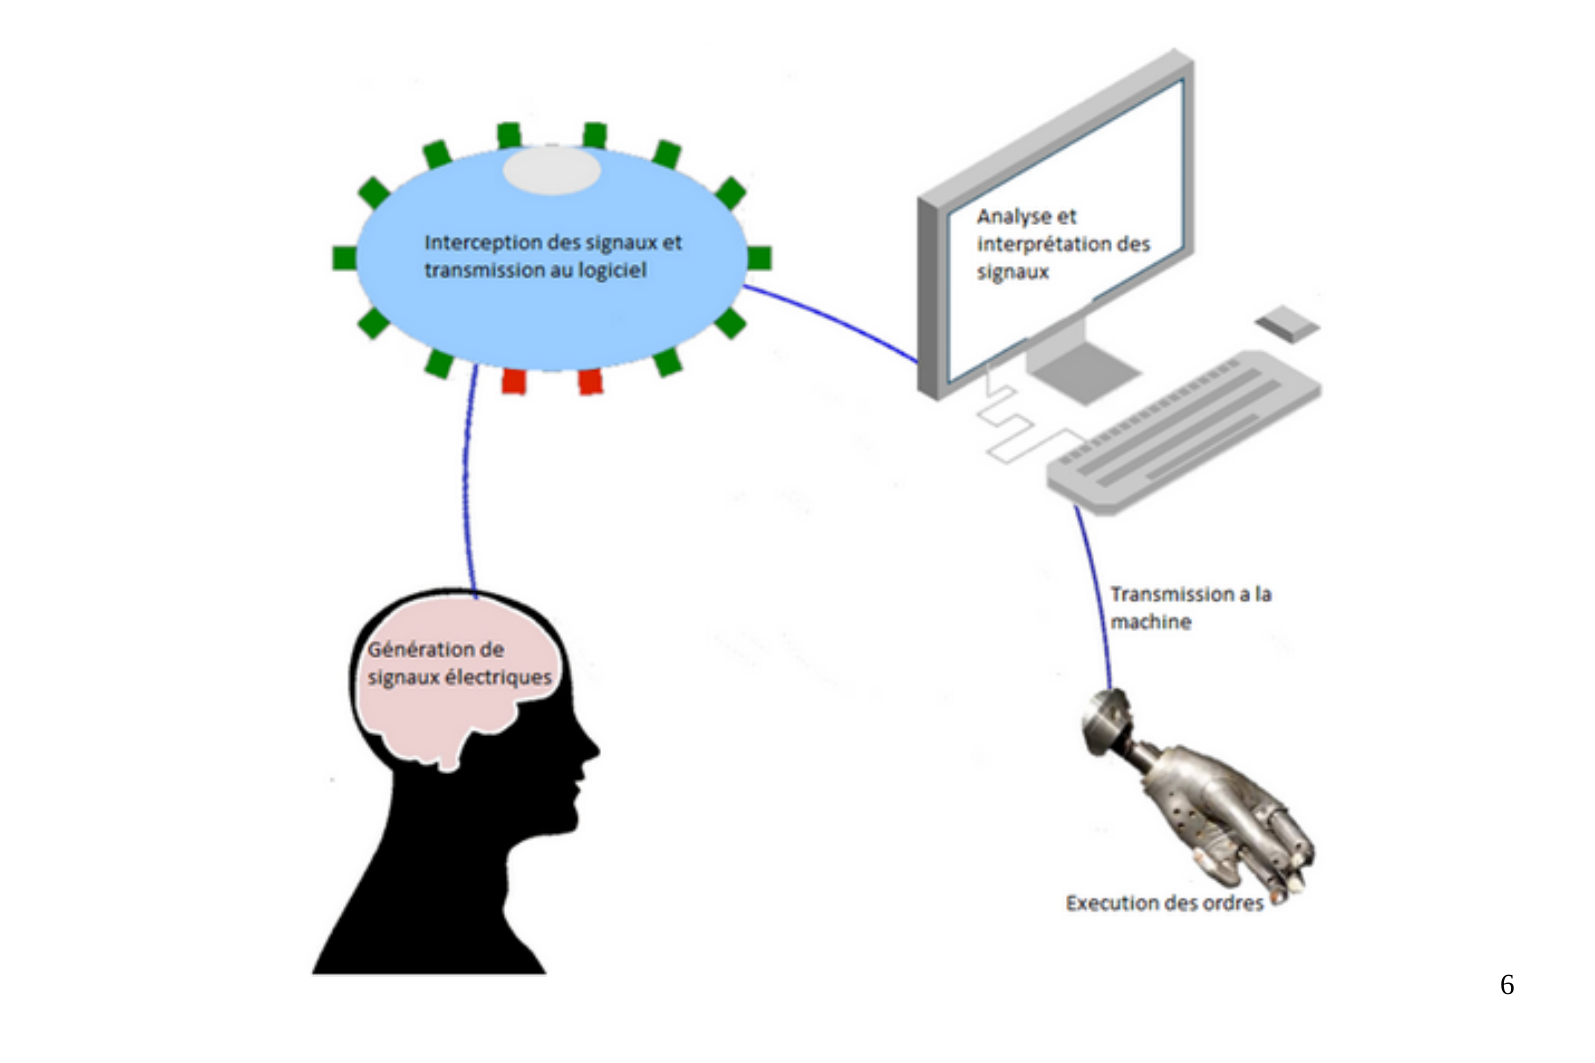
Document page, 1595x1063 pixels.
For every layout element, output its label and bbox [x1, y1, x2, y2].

picture [235, 42, 1335, 977]
